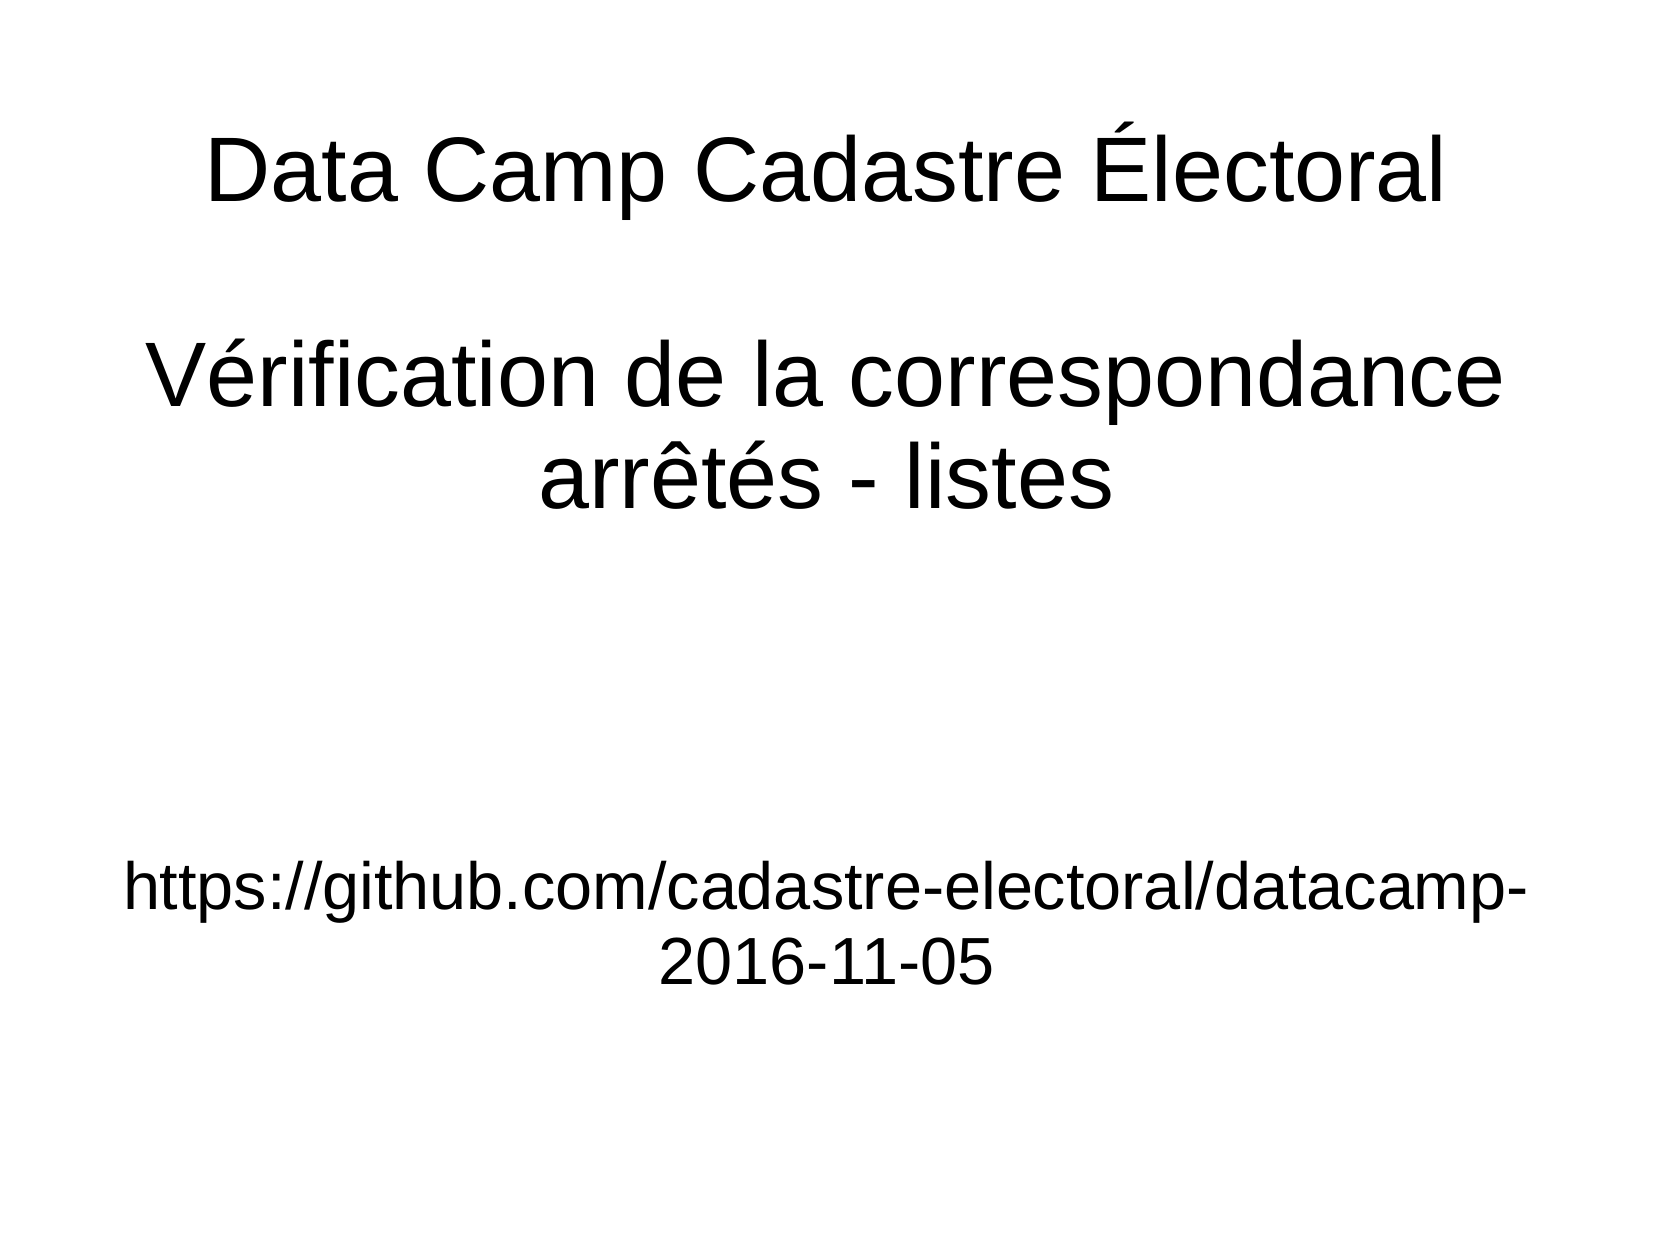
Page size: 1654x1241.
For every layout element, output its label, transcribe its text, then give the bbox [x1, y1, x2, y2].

subtitle https://github.com/cadastre-electoral/datacamp-2016-11-05 [82, 414, 1571, 1134]
title Data Camp Cadastre Électoral Vérification de la correspondance arrêtés - listes [82, 118, 1571, 414]
